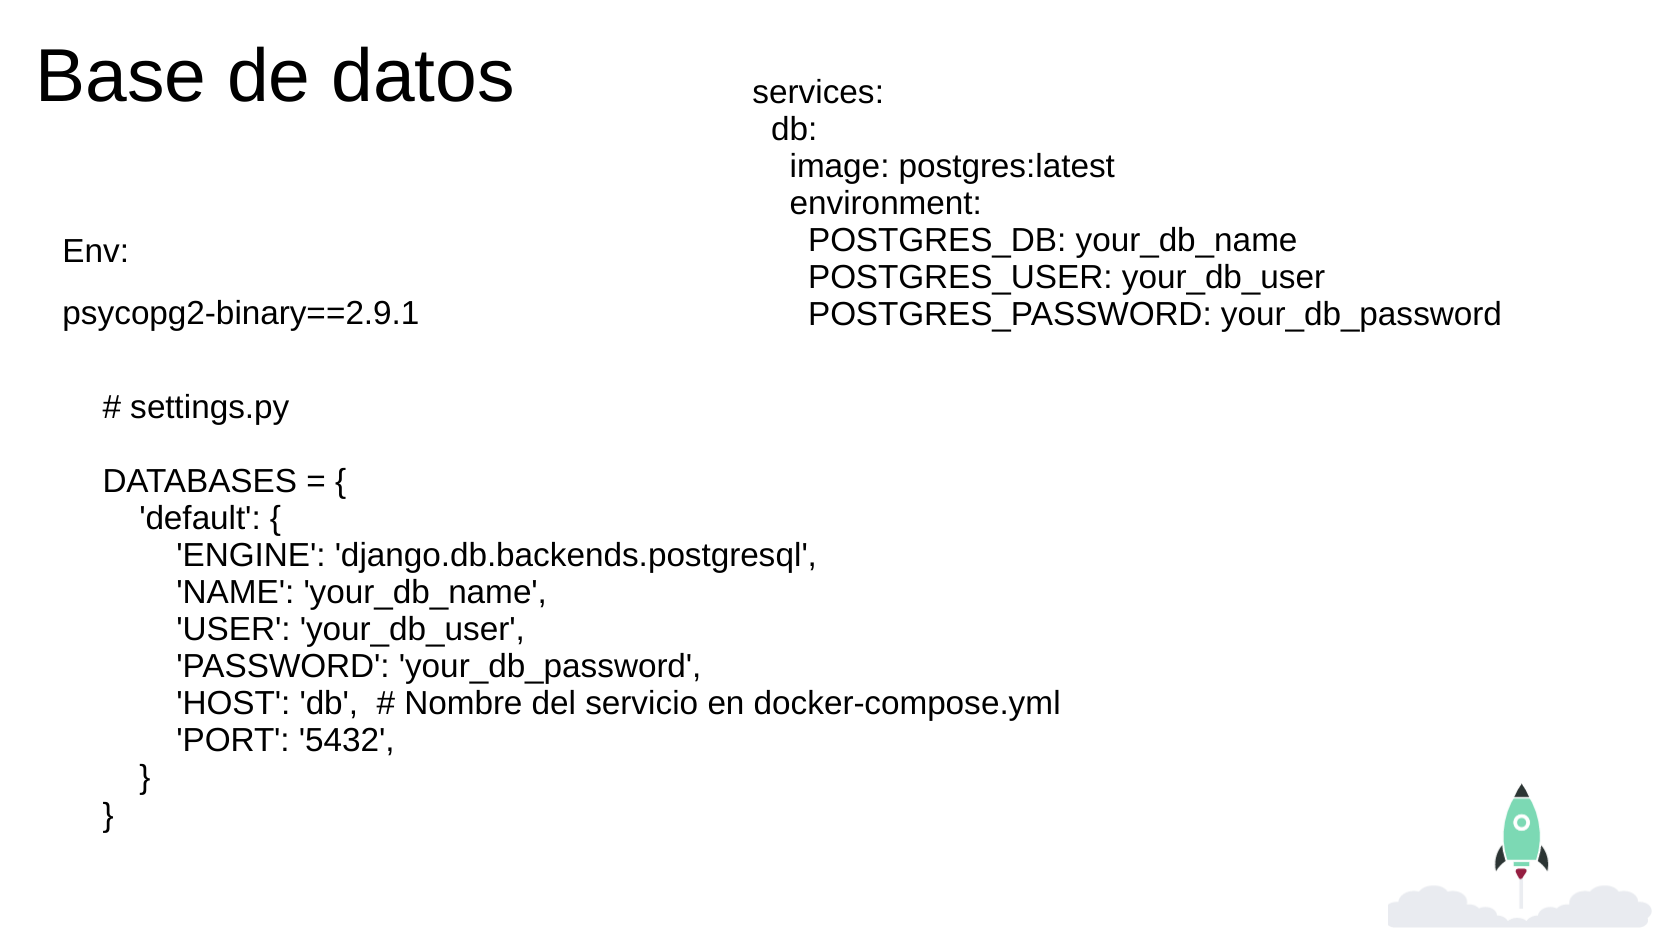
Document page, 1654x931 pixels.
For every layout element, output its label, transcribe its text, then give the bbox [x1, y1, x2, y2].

picture [1387, 778, 1654, 931]
text_box # settings.py DATABASES = { 'default': { 'ENGINE': 'django.db.backends.postgresql', 'NAME': 'your_db_name', 'USER': 'your_db_user', 'PASSWORD': 'your_db_password', 'HOST': 'db', # Nombre del servicio en docker-compose.yml 'PORT': '5432', } } [87, 381, 1351, 901]
text_box Base de datos [0, 0, 1654, 151]
text_box Env: psycopg2-binary==2.9.1 [47, 225, 601, 339]
text_box services: db: image: postgres:latest environment: POSTGRES_DB: your_db_name POSTGRES_USER: your_db_user POSTGRES_PASSWORD: your_db_password [737, 66, 1613, 376]
